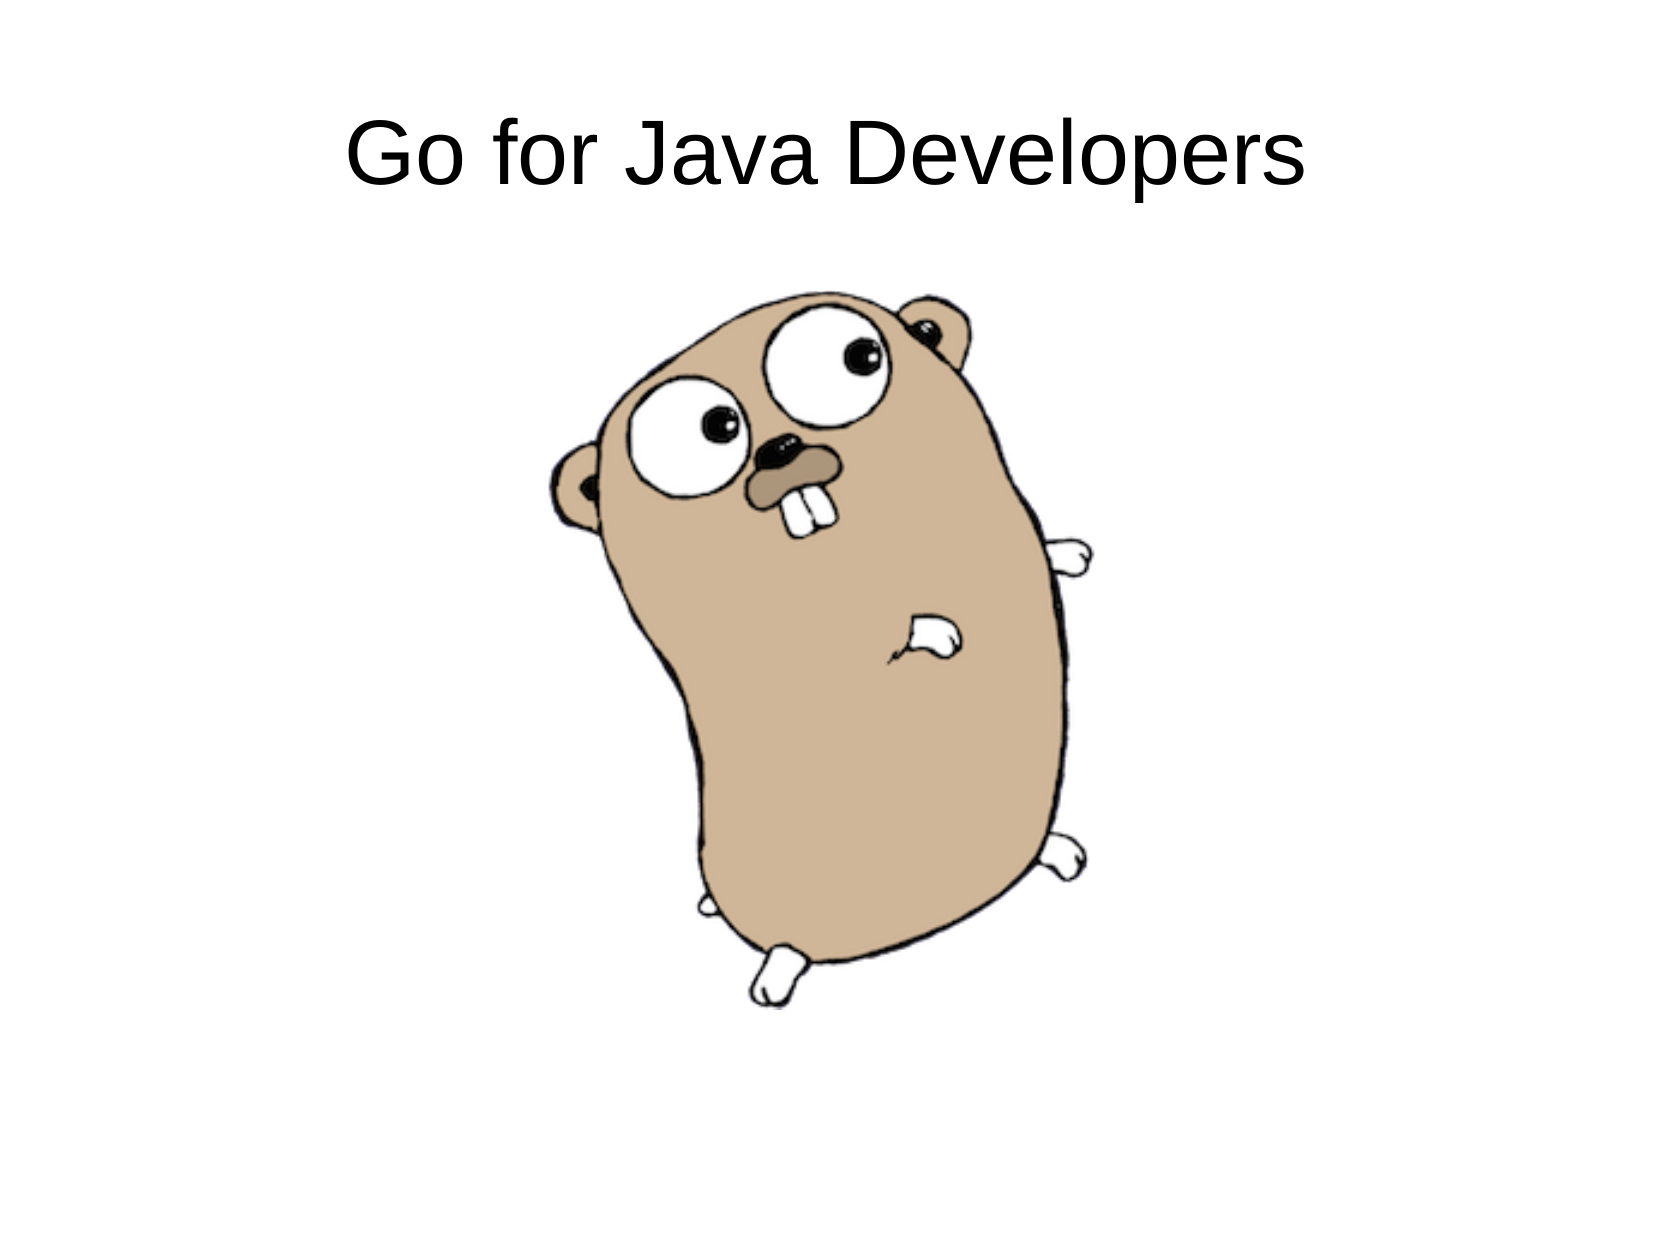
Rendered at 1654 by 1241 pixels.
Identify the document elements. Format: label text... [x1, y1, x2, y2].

picture [533, 290, 1121, 1010]
title Go for Java Developers [82, 49, 1571, 257]
